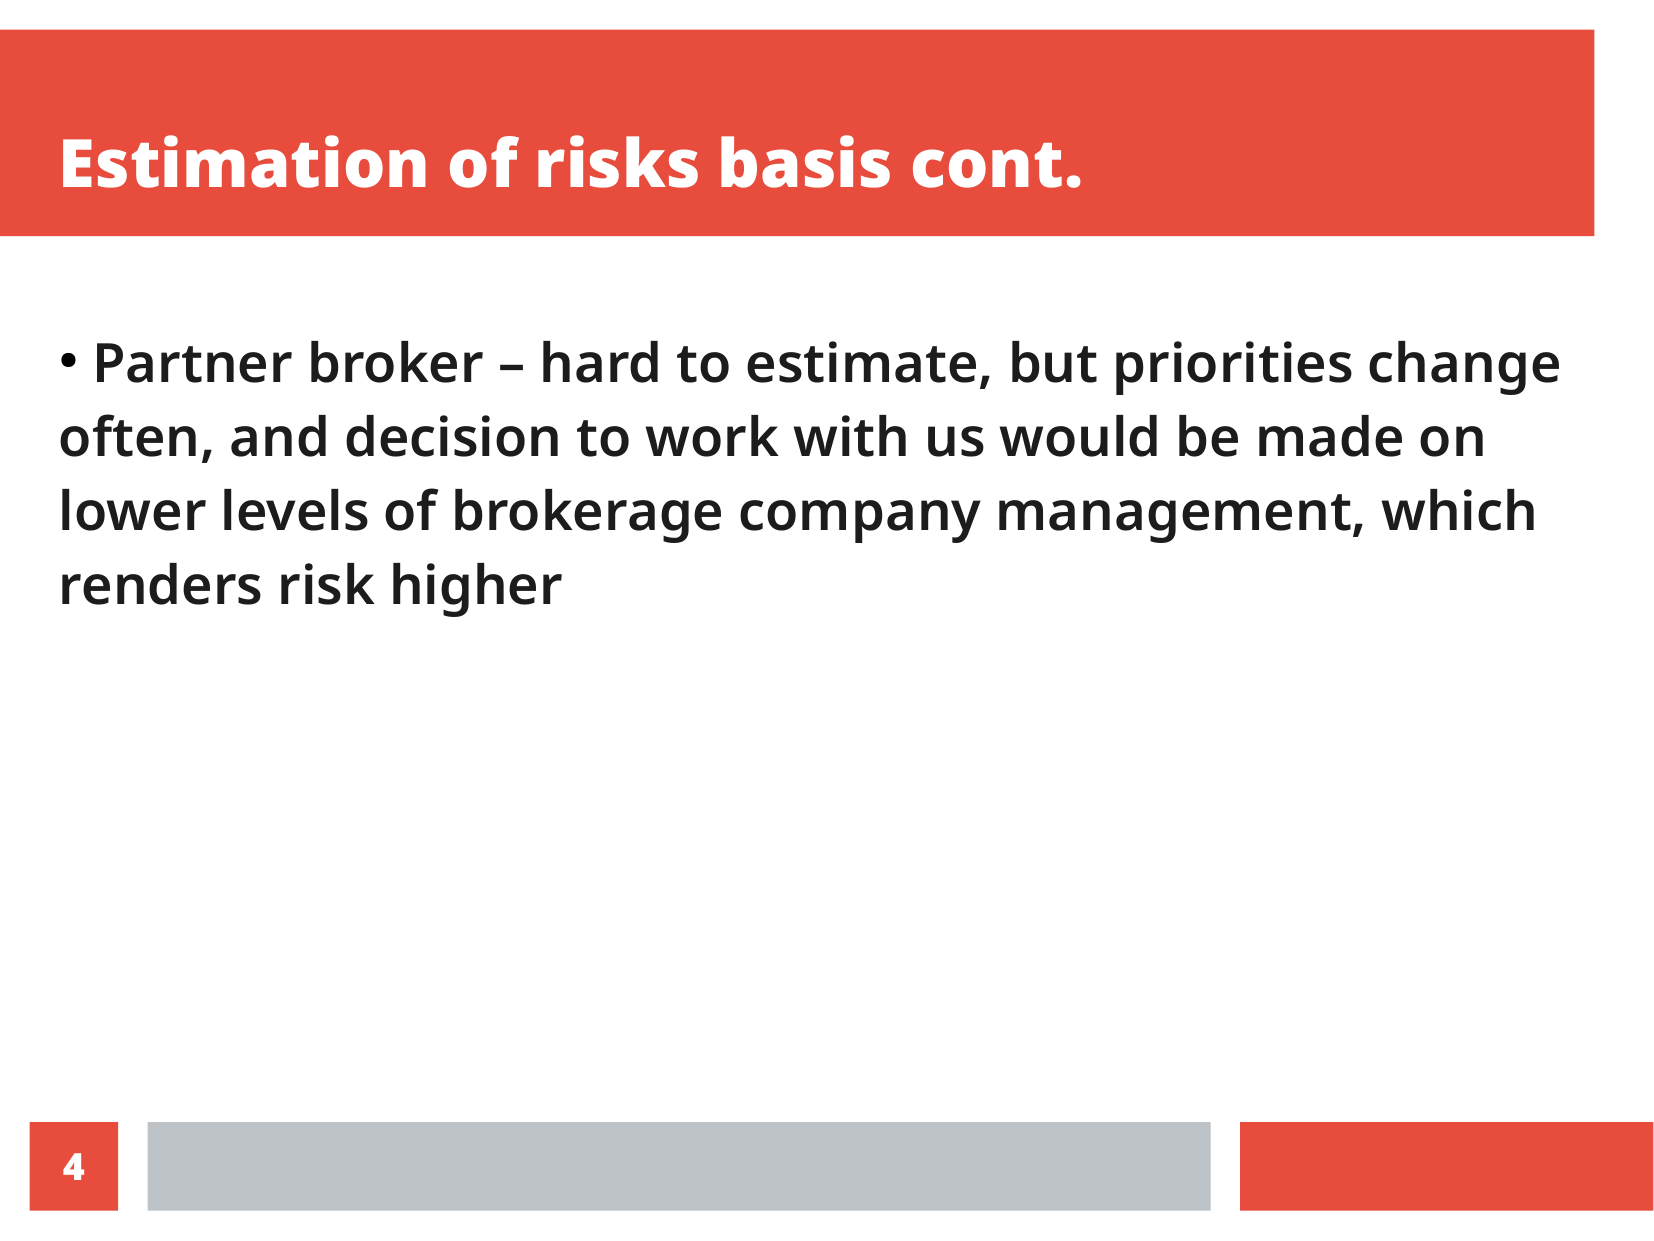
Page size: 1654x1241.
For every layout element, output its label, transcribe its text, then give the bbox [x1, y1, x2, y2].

title Estimation of risks basis cont. [59, 59, 1595, 207]
list Partner broker – hard to estimate, but priorities change often, and decision to work with us would be made on lower levels of brokerage company management, which renders risk higher [59, 324, 1565, 1093]
